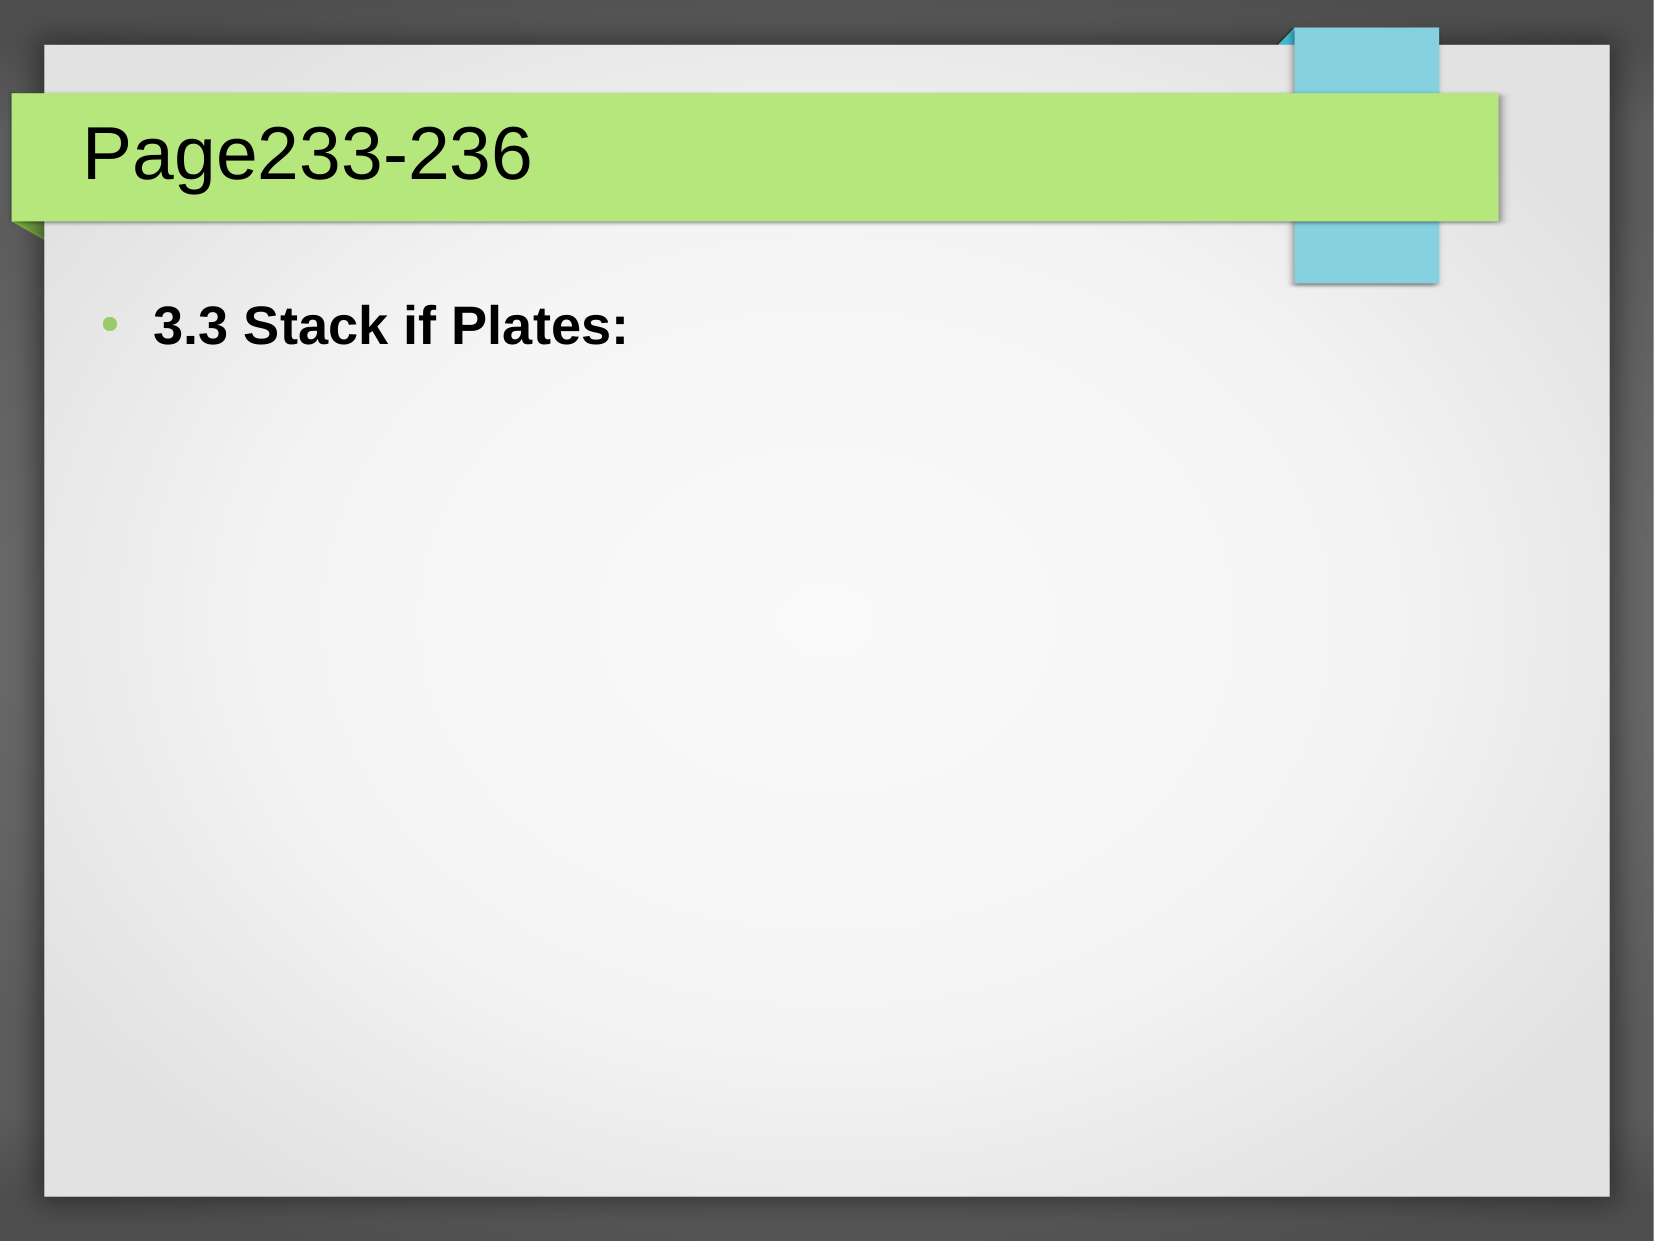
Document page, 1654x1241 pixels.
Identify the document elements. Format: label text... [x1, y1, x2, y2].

picture [0, 0, 1654, 1241]
title Page233-236 [82, 94, 1264, 213]
list 3.3 Stack if Plates: [82, 295, 1571, 1015]
